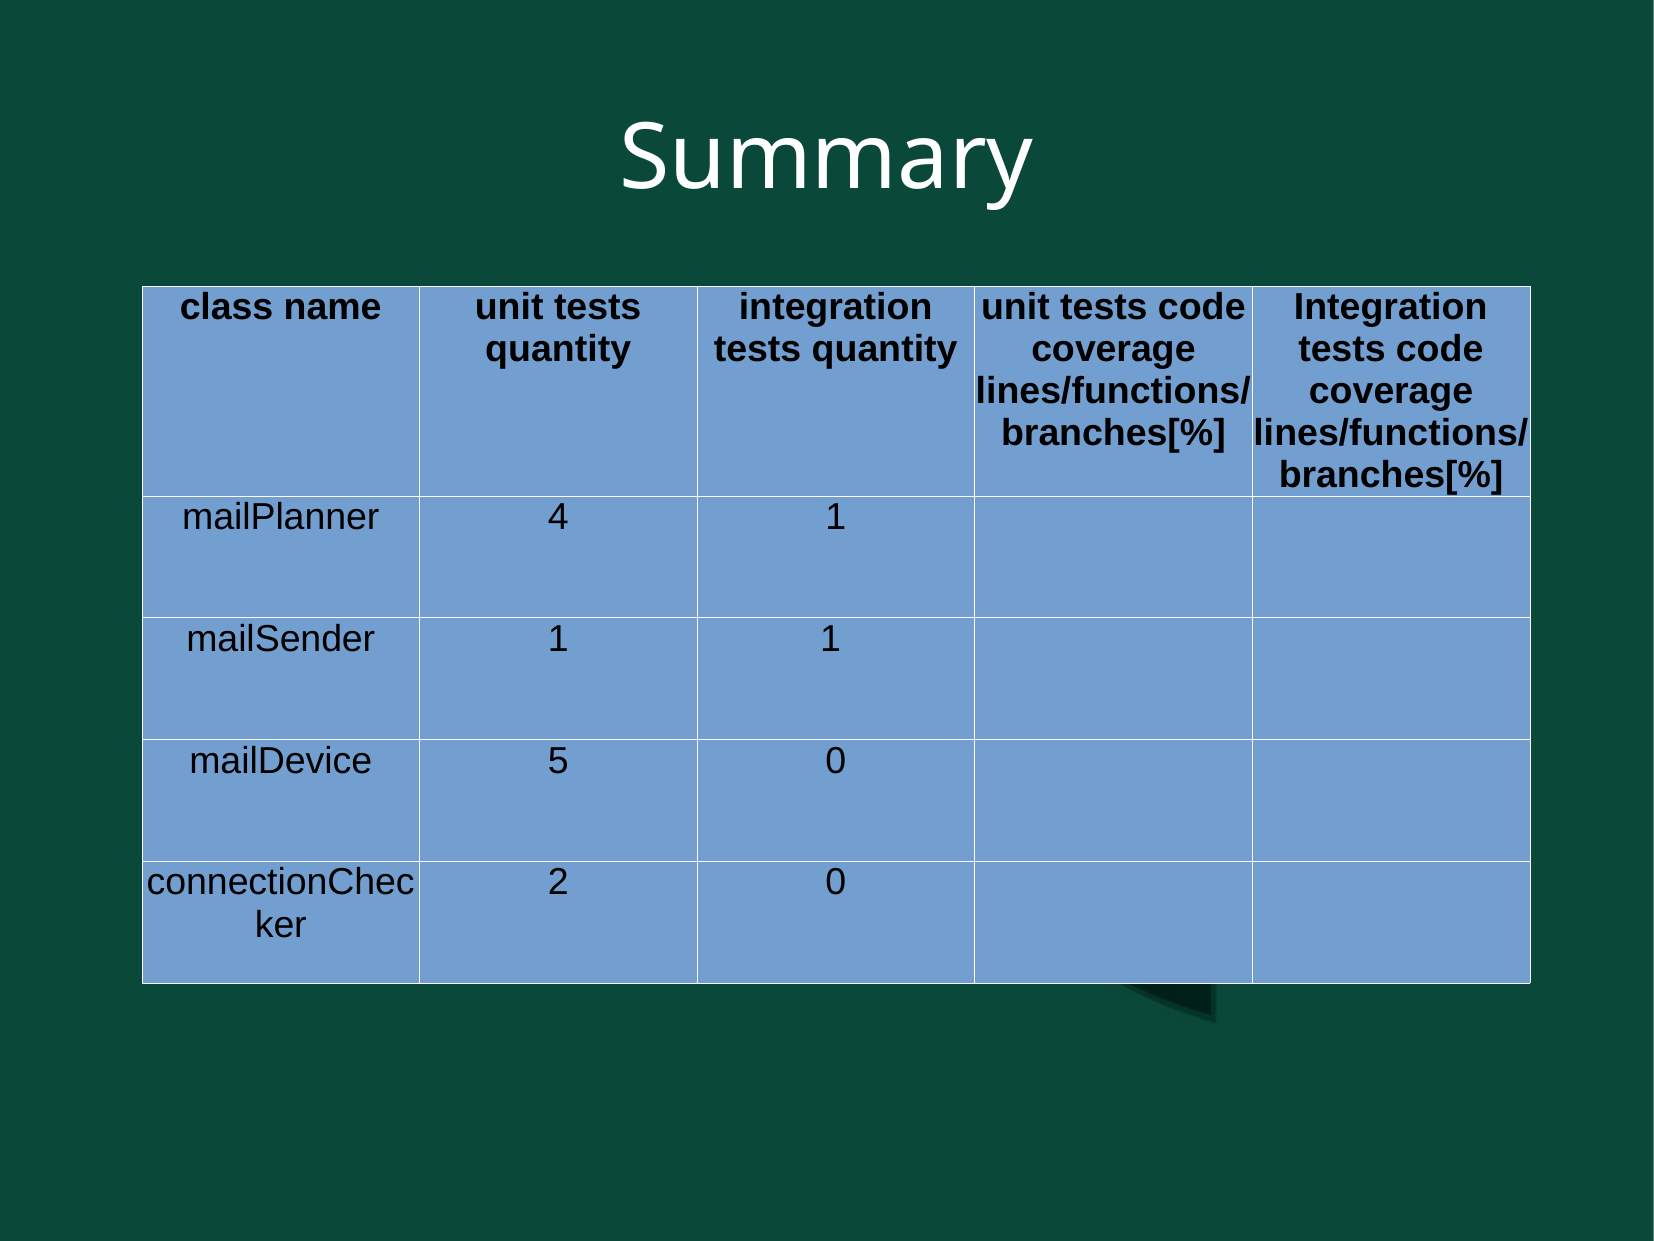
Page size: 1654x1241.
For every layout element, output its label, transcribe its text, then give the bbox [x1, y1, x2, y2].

table_header unit tests code coverage lines/functions/branches[%] [975, 287, 1252, 496]
table_cell 4 [420, 497, 697, 617]
table_cell 1 [698, 497, 974, 617]
table_cell mailPlanner [143, 497, 419, 617]
table_cell [975, 618, 1252, 739]
table_cell mailDevice [143, 740, 419, 861]
table_cell [975, 862, 1252, 983]
picture [0, 0, 1654, 1241]
table_cell [975, 740, 1252, 861]
table_cell 1 [420, 618, 697, 739]
table_header class name [143, 287, 419, 496]
table_cell 0 [698, 740, 974, 861]
table_header integration tests quantity [698, 287, 974, 496]
table_cell [1253, 497, 1530, 617]
table_cell [975, 497, 1252, 617]
title Summary [82, 49, 1571, 257]
table_header Integration tests code coverage lines/functions/branches[%] [1253, 287, 1530, 496]
table_cell [1253, 618, 1530, 739]
table_cell 2 [420, 862, 697, 983]
table_cell 5 [420, 740, 697, 861]
table_cell 1 [698, 618, 974, 739]
table_cell mailSender [143, 618, 419, 739]
table_cell [1253, 862, 1530, 983]
table_header unit tests quantity [420, 287, 697, 496]
table_cell connectionChecker [143, 862, 419, 983]
table_cell [1253, 740, 1530, 861]
table_cell 0 [698, 862, 974, 983]
